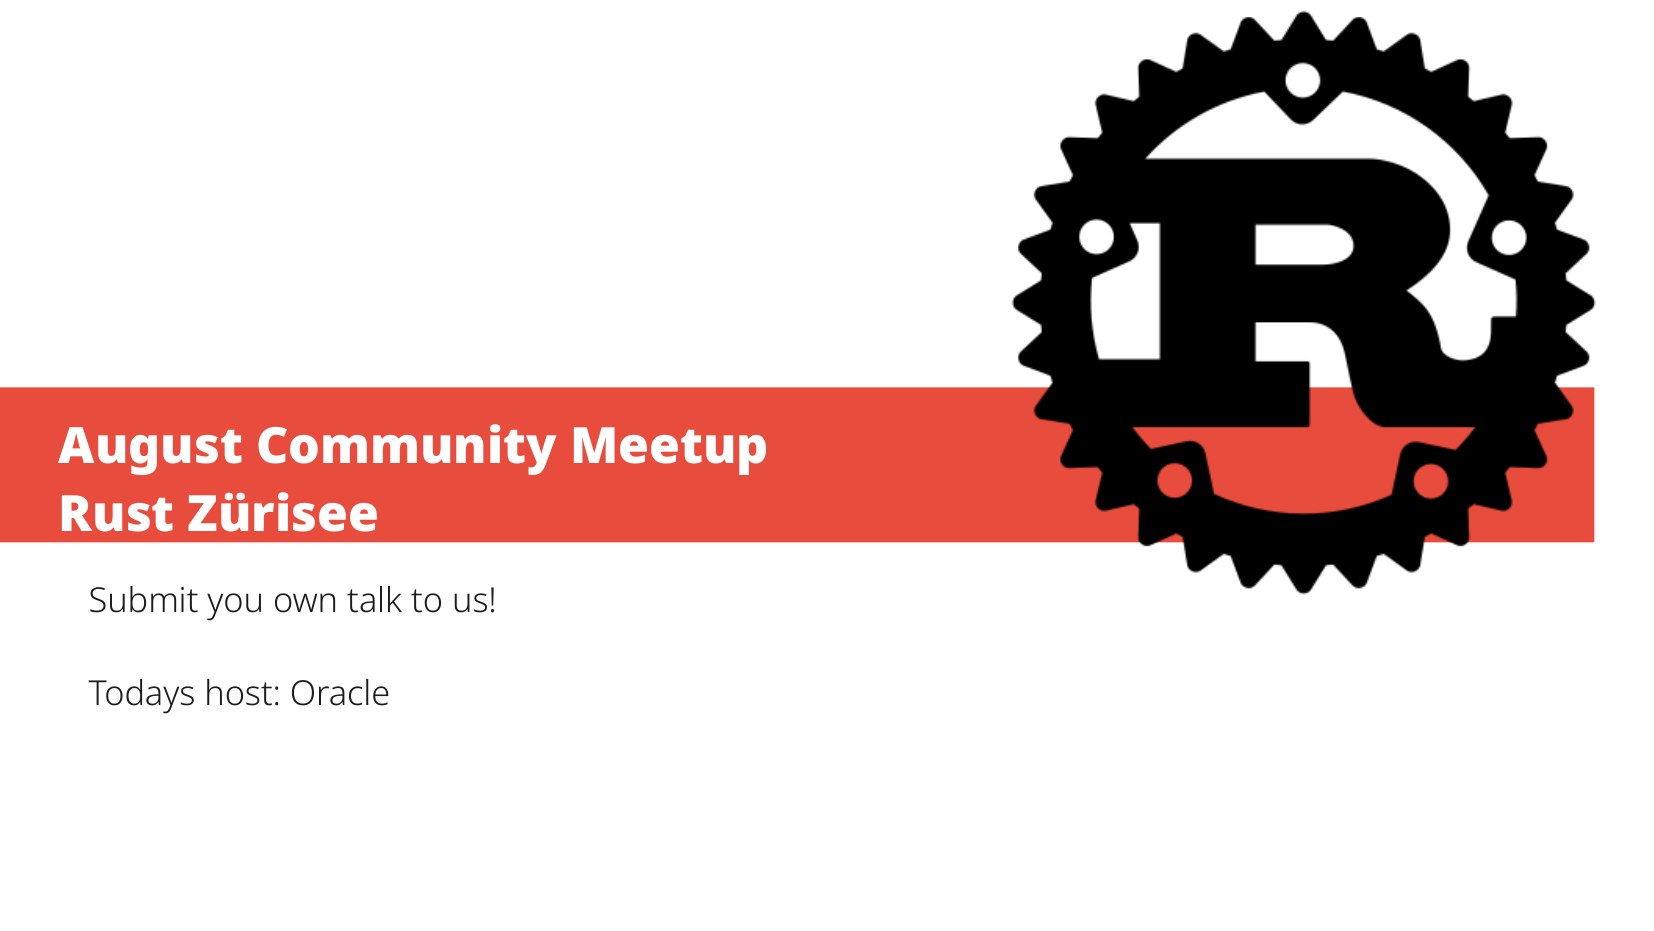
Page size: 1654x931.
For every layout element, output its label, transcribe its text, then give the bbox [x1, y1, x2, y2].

picture [909, 0, 1654, 709]
title August Community Meetup Rust Zürisee [59, 409, 1595, 521]
subtitle Submit you own talk to us! Todays host: Oracle [88, 575, 1595, 886]
